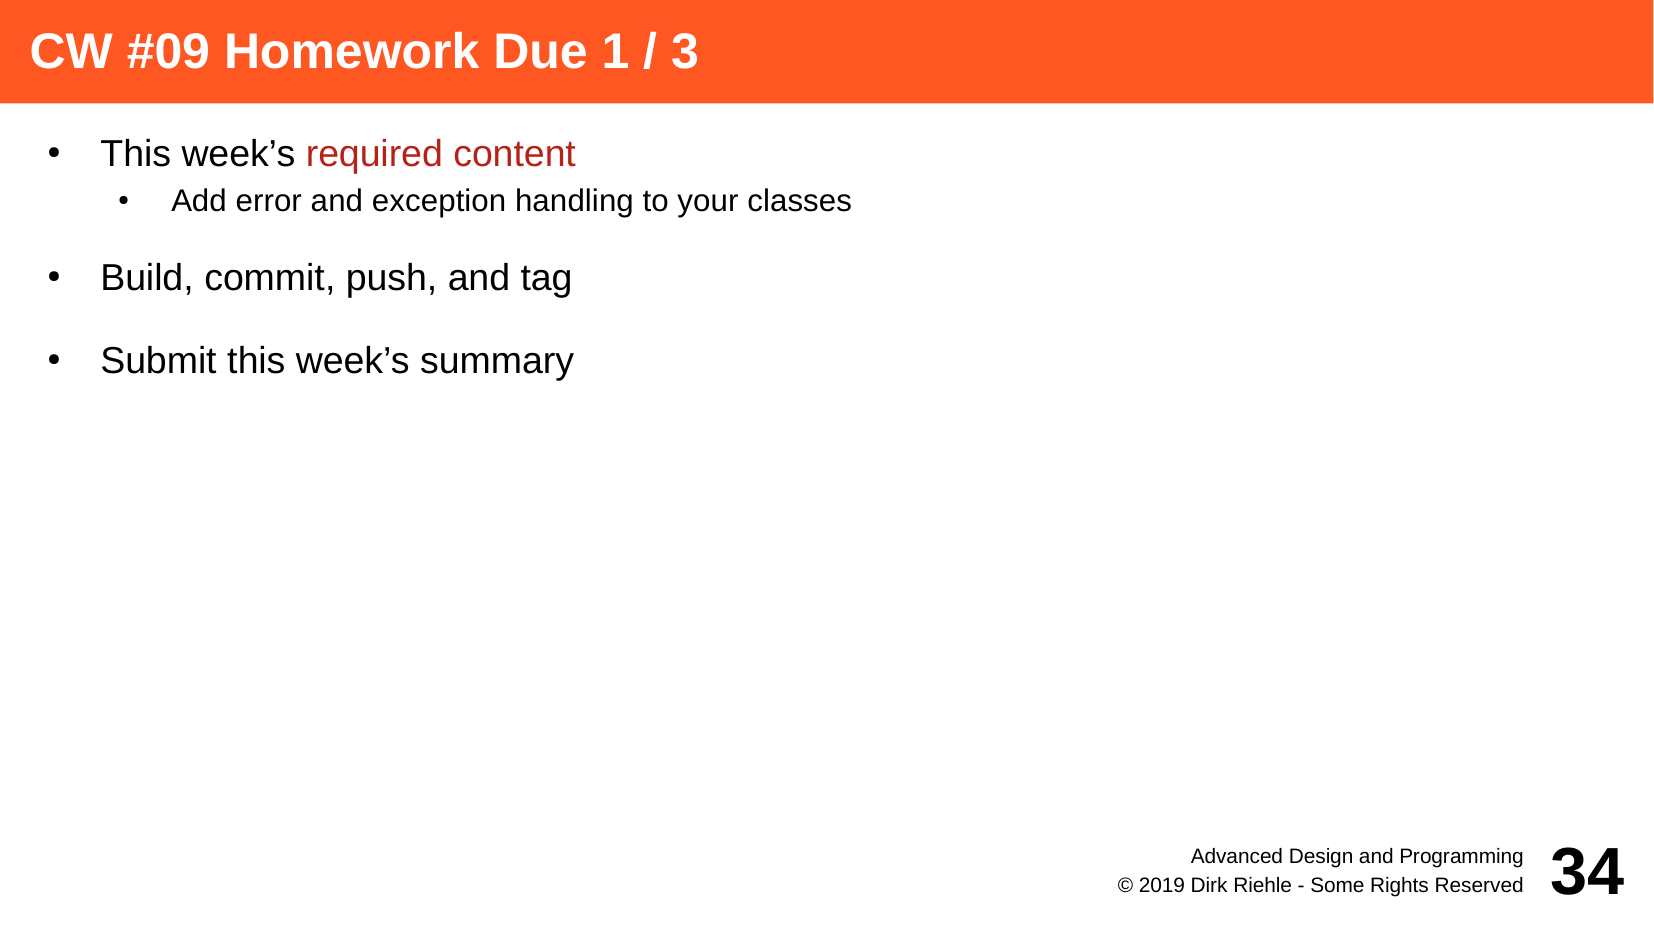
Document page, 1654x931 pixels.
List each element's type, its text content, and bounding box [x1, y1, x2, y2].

title CW #09 Homework Due 1 / 3 [0, 0, 1654, 104]
list This week’s required content Add error and exception handling to your classes Build, commit, push, and tag Submit this week’s summary [29, 132, 1625, 813]
